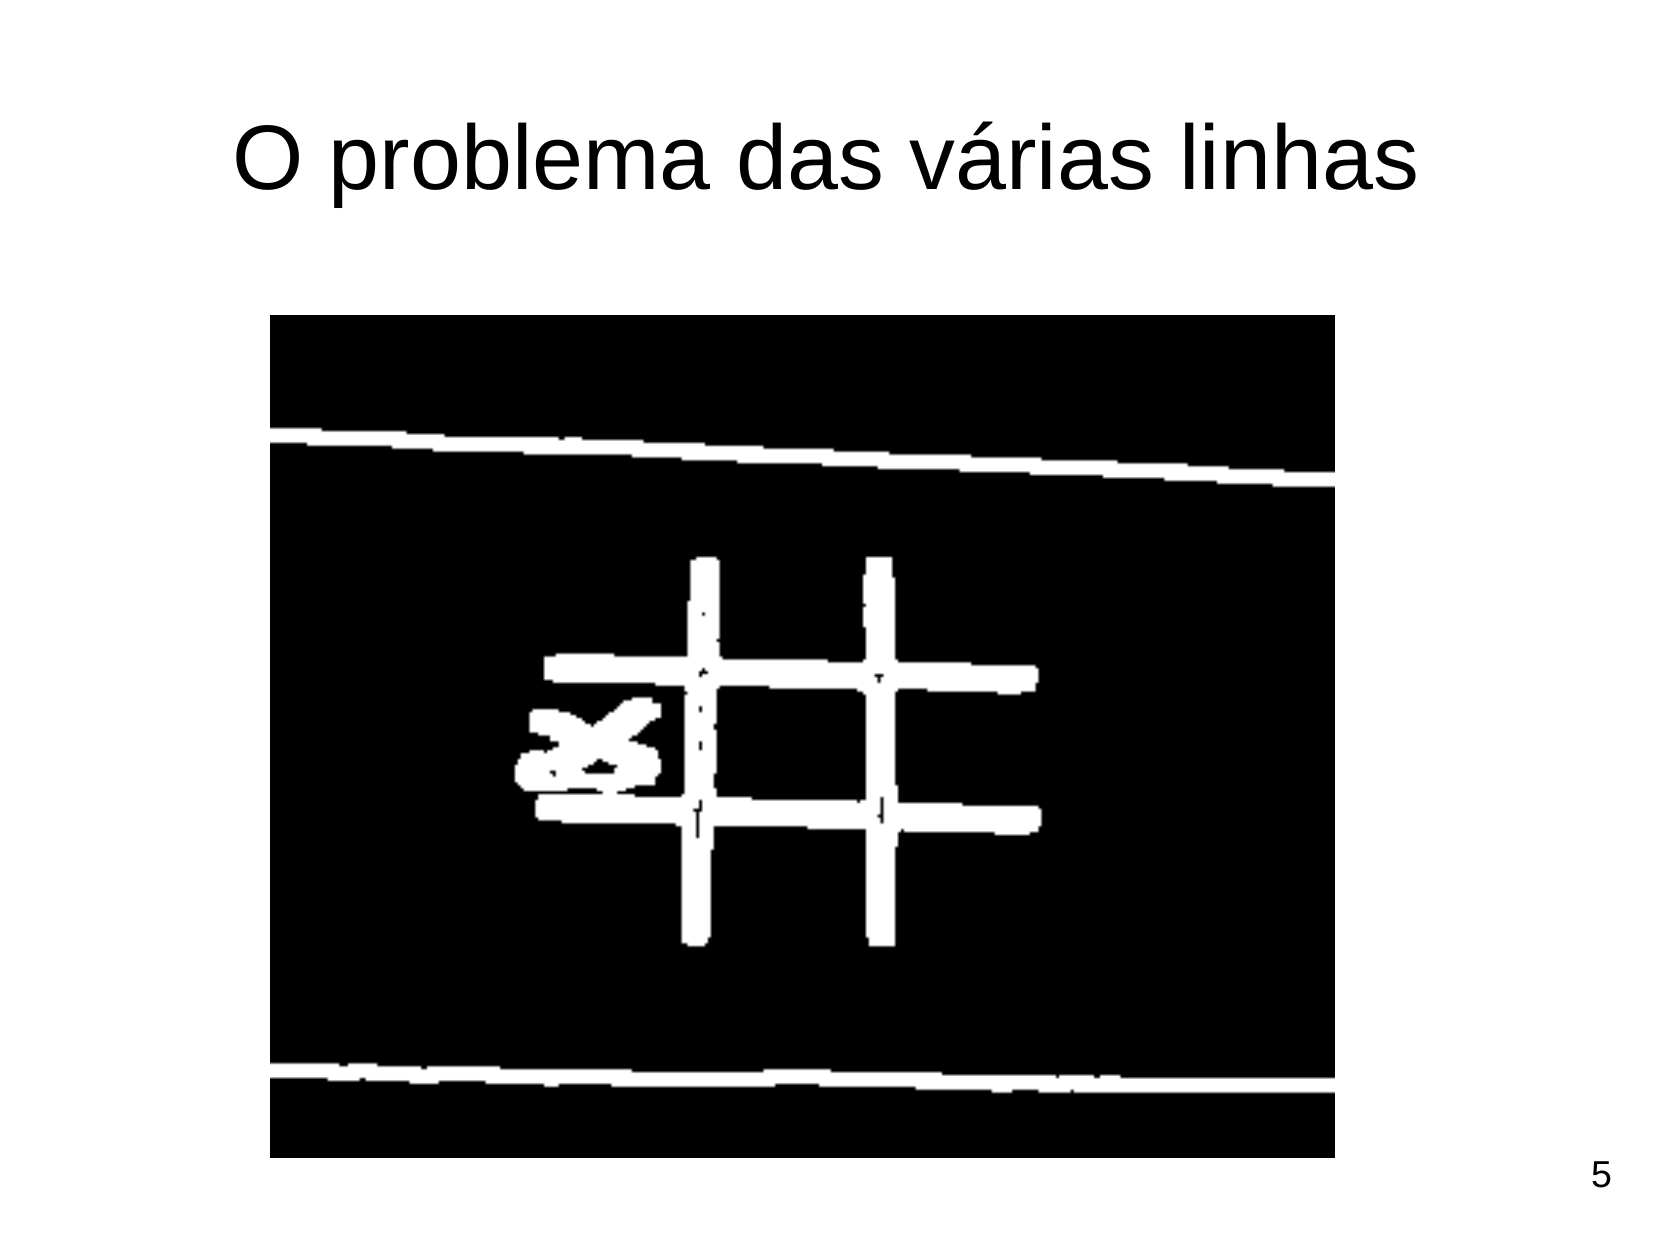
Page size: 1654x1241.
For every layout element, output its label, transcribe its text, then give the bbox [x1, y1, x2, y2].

picture [270, 315, 1335, 1158]
text_box <número> [968, 1146, 1627, 1217]
text_box O problema das várias linhas [82, 49, 1571, 257]
